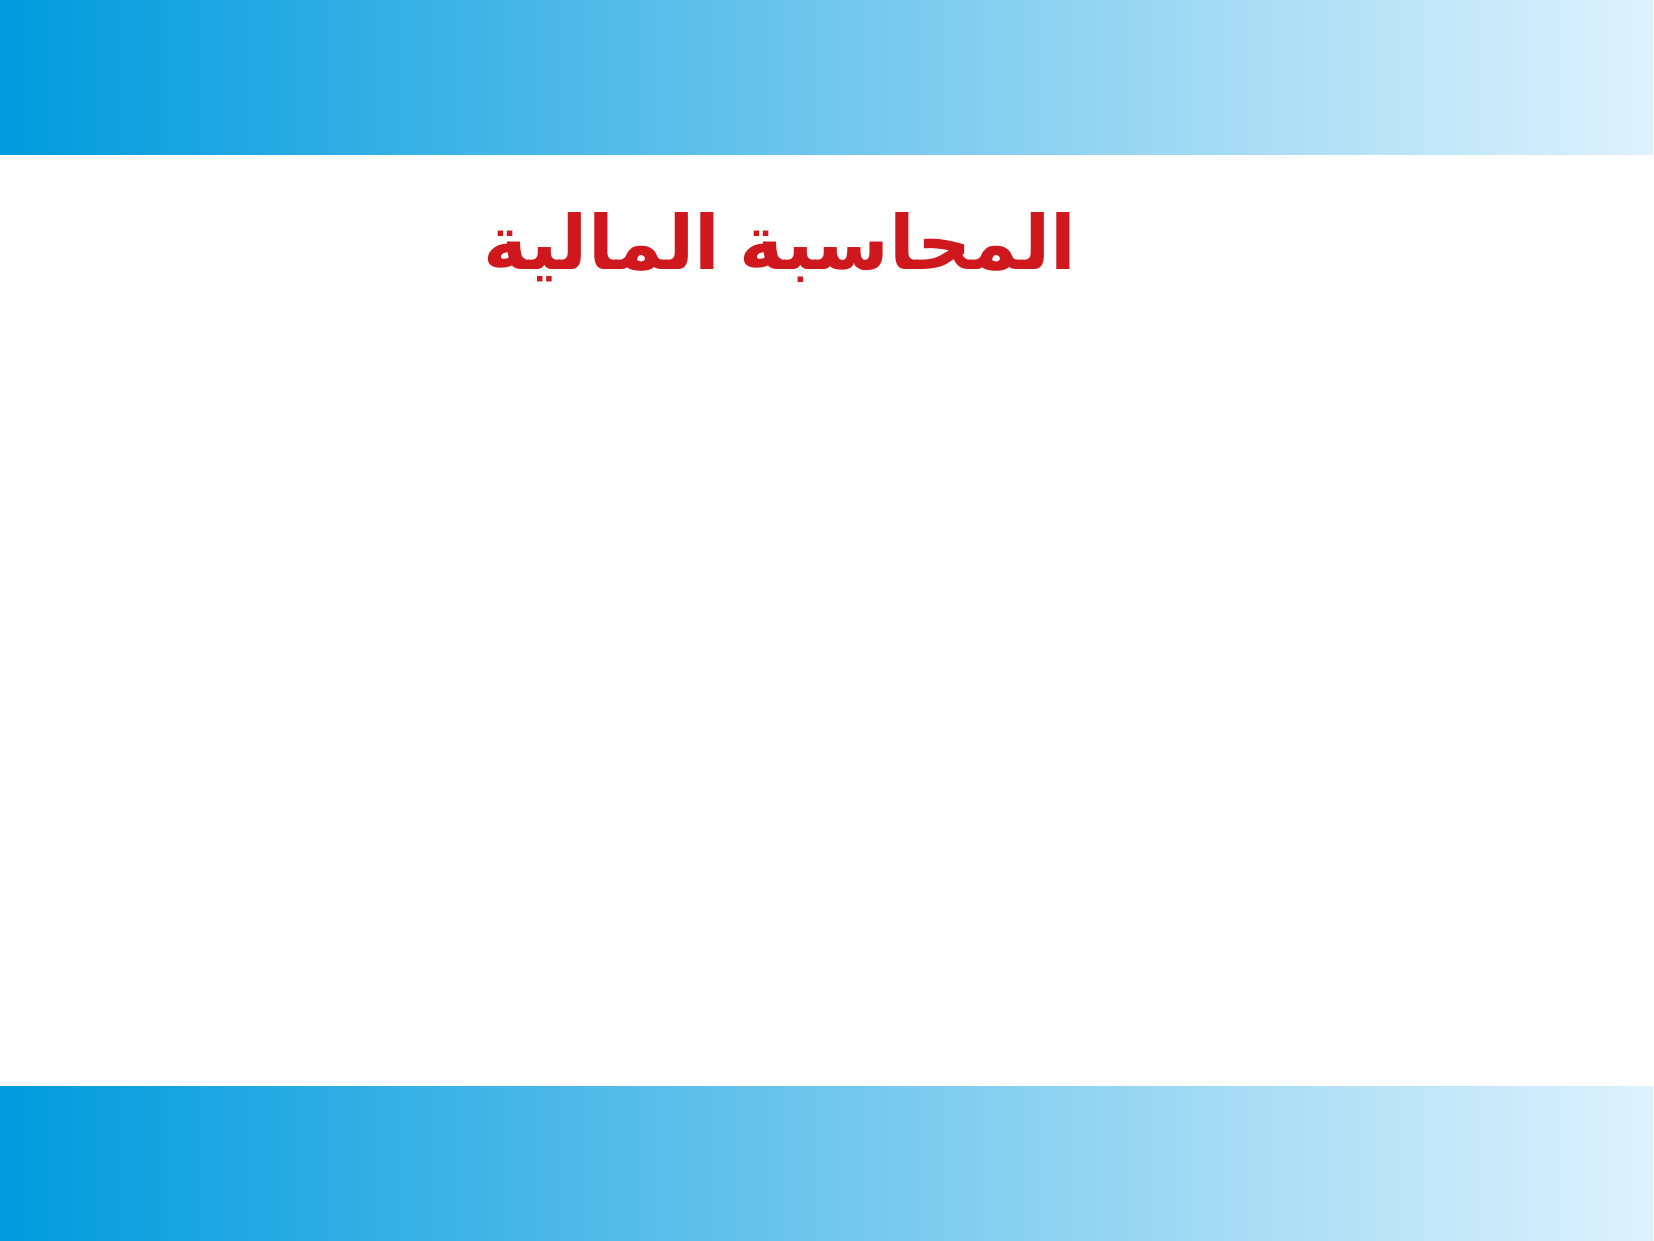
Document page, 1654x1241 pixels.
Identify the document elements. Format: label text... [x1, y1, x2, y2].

text_box المحاسبة المالية [60, 195, 1501, 309]
